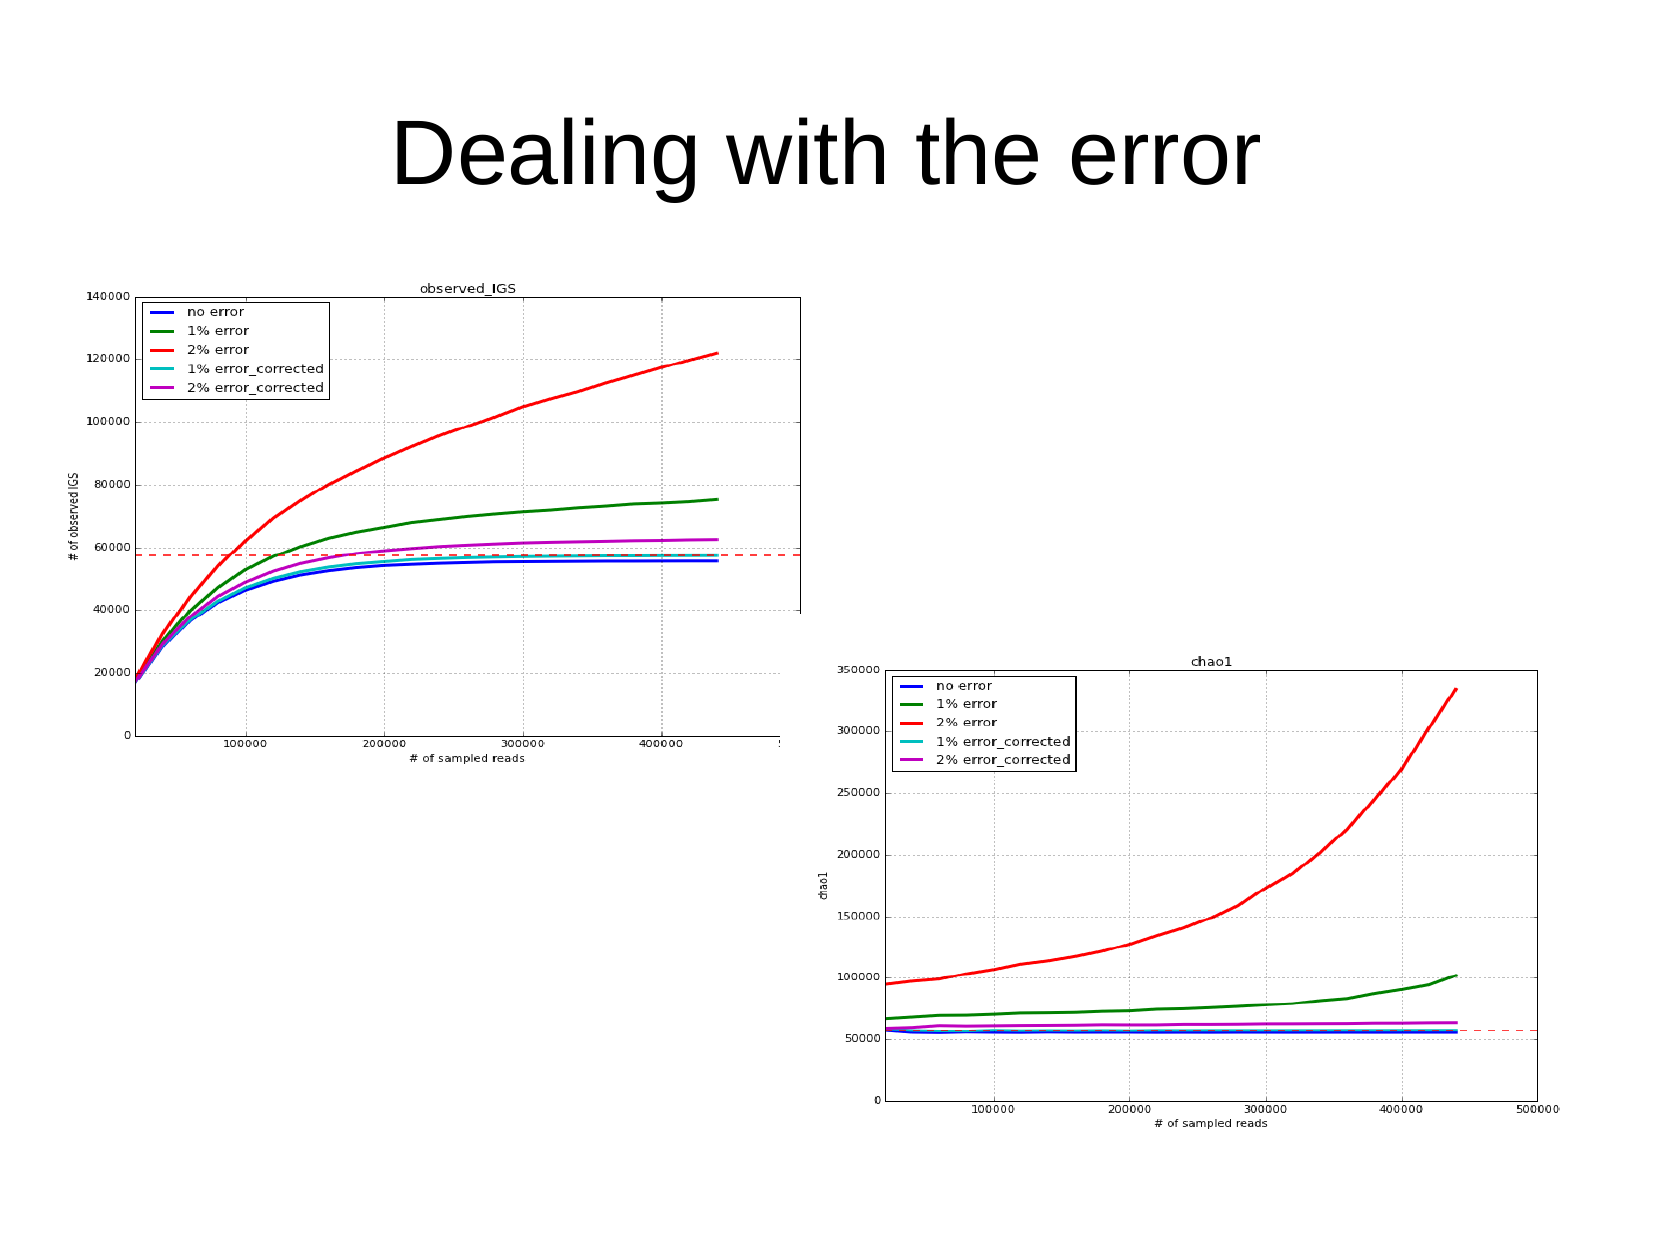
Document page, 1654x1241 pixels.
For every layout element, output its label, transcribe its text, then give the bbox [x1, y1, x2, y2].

picture [28, 239, 1622, 1171]
title Dealing with the error [82, 49, 1571, 257]
